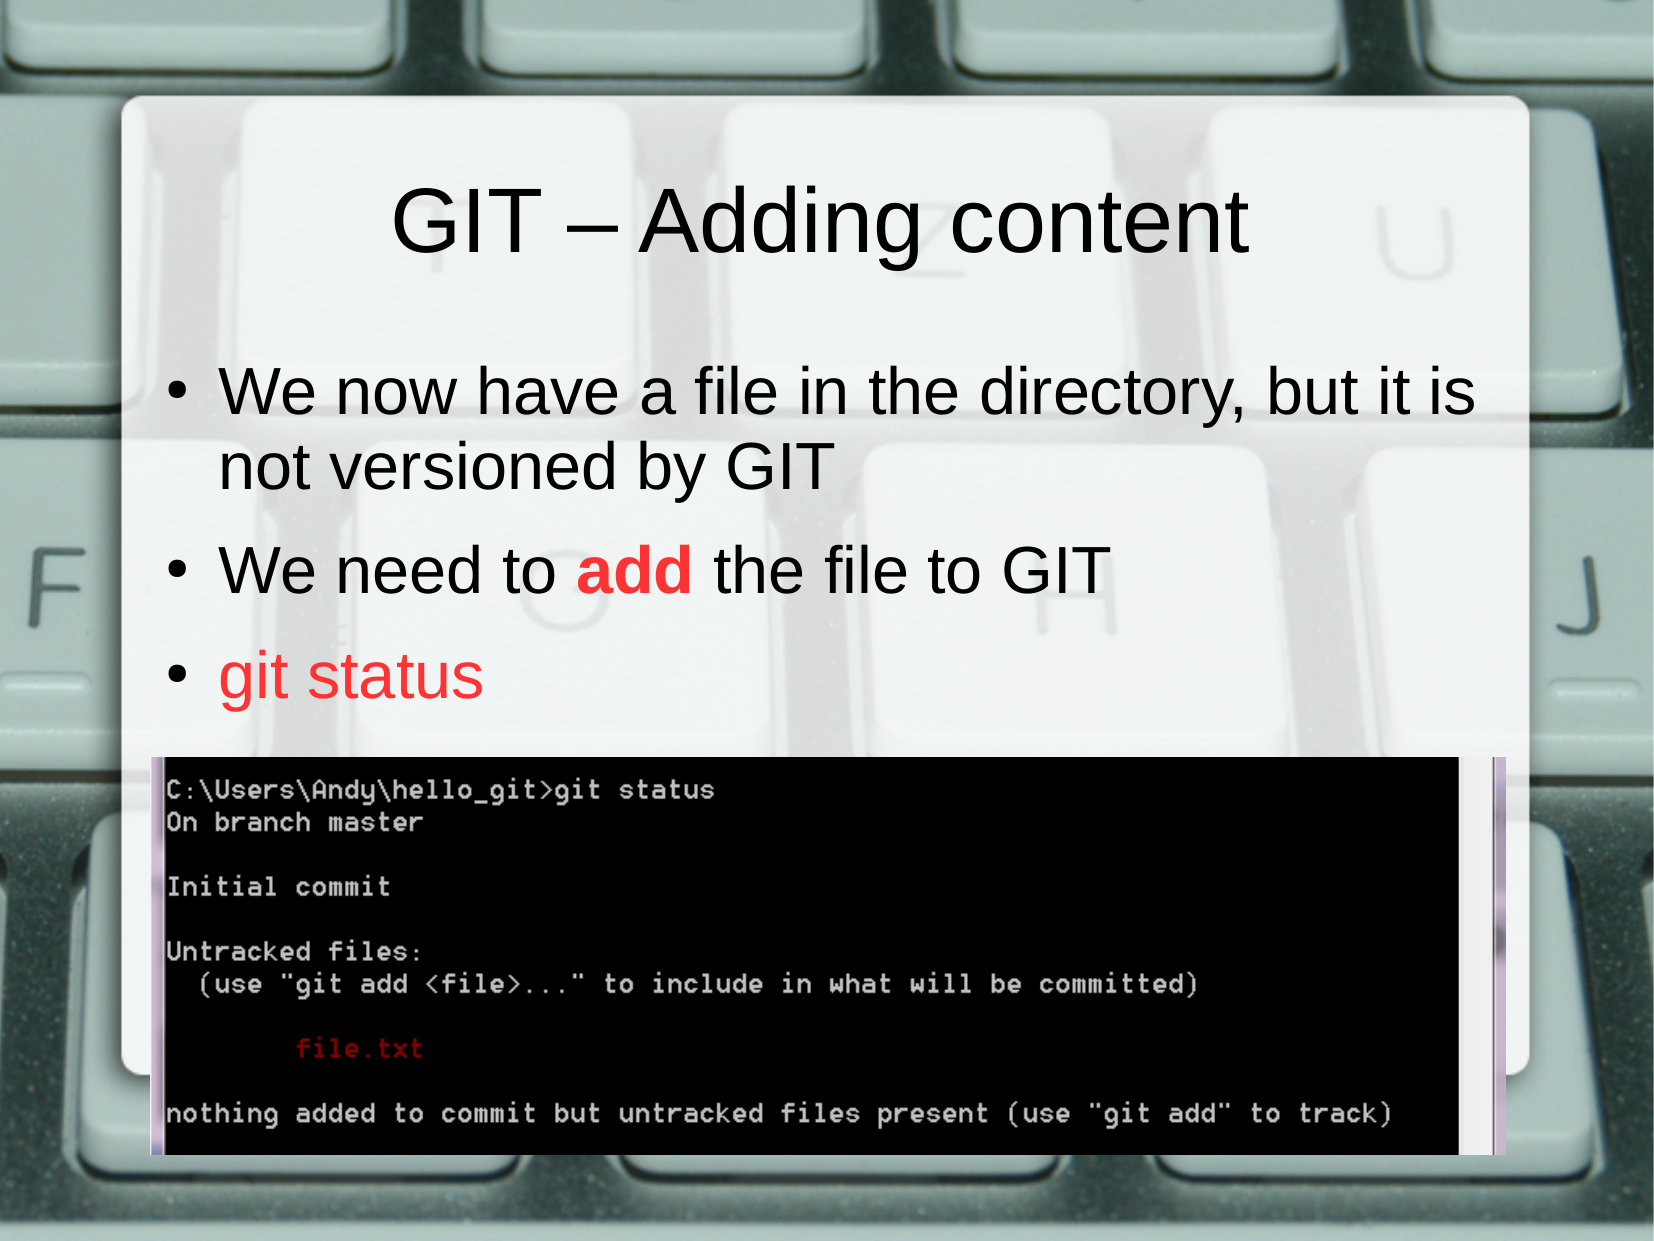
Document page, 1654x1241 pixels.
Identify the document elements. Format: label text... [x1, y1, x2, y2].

list We now have a file in the directory, but it is not versioned by GIT We need to add the file to GIT git status [147, 354, 1506, 1063]
picture [0, 0, 1654, 1241]
title GIT – Adding content [135, 117, 1506, 325]
